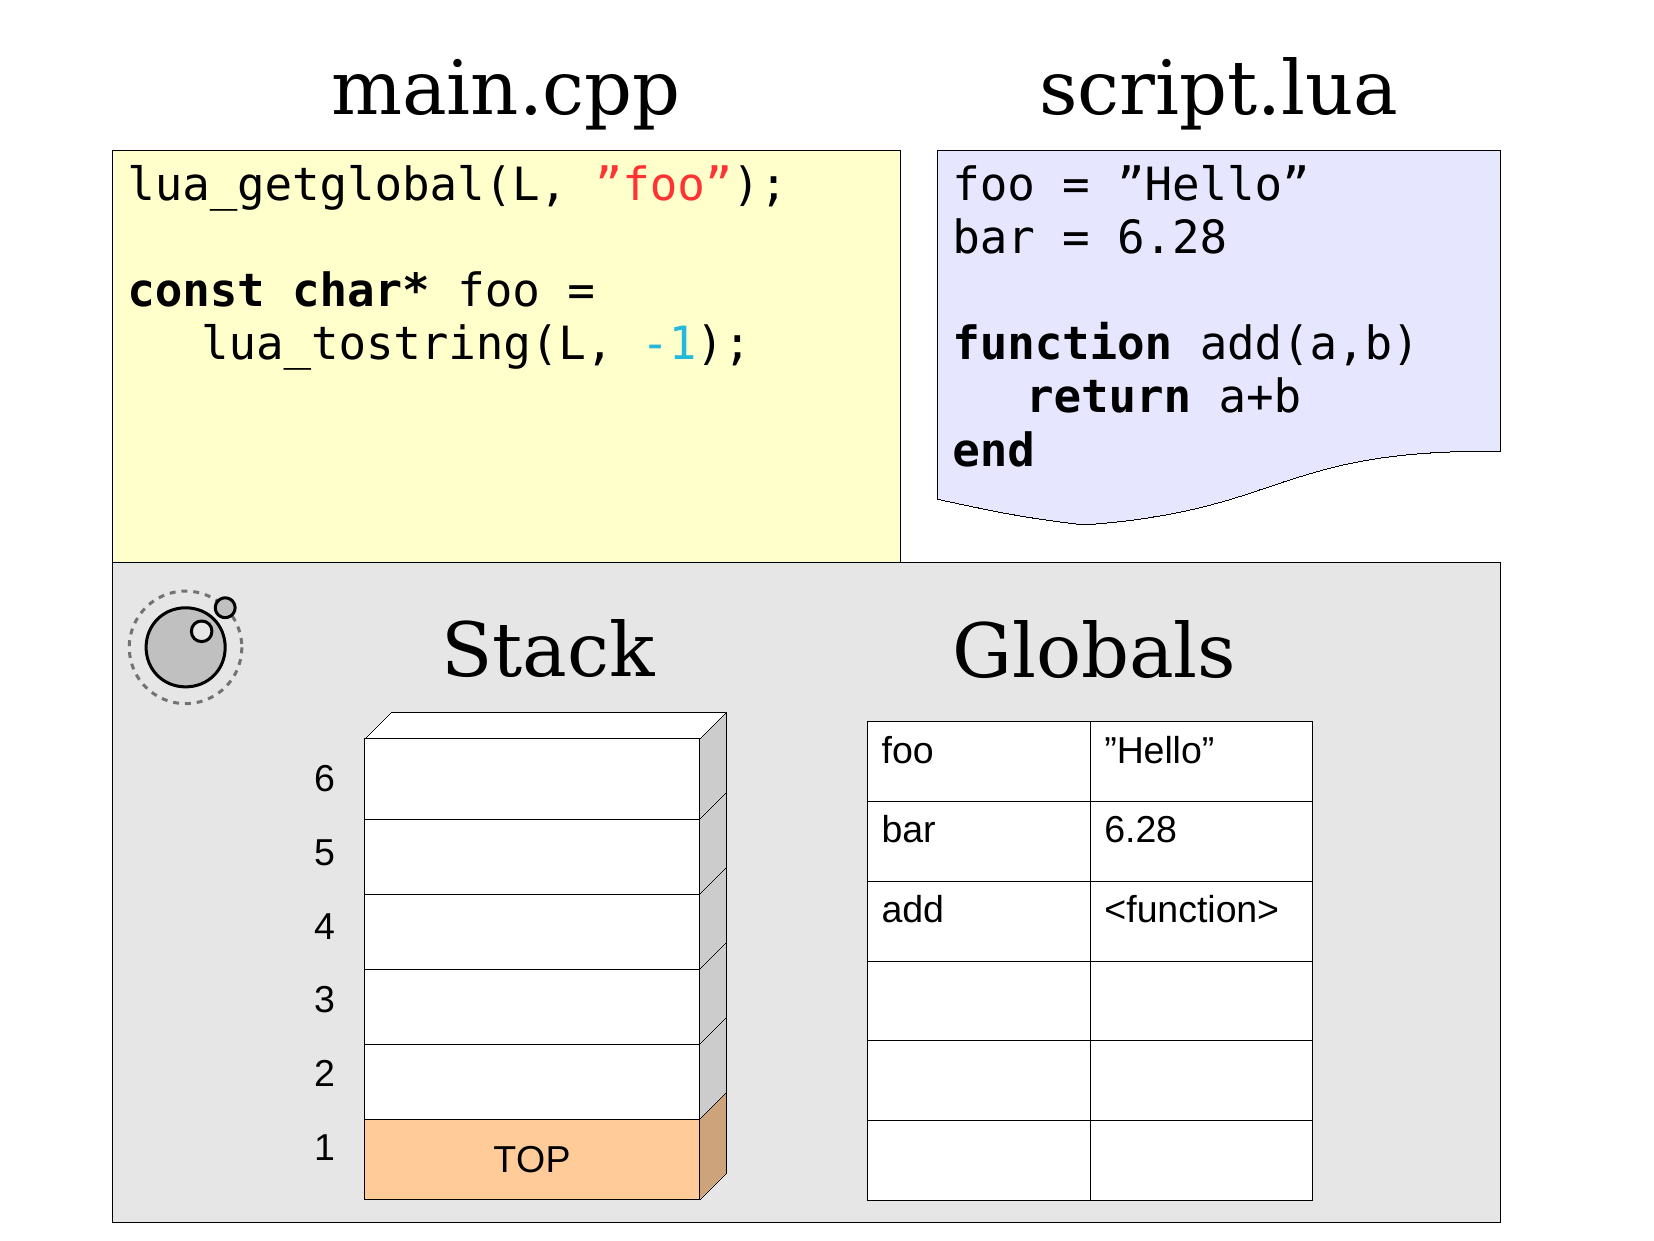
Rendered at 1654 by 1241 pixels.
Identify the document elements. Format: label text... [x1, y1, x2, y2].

table_cell 4 [300, 898, 364, 971]
table_cell [868, 1041, 1090, 1120]
table_cell [709, 1119, 787, 1192]
text_box lua_getglobal(L, ”foo”); const char* foo = lua_tostring(L, -1); [112, 150, 901, 563]
table_cell 2 [300, 1046, 364, 1118]
text_box foo = ”Hello” bar = 6.28 function add(a,b) return a+b end [937, 150, 1501, 525]
table_cell add [868, 882, 1090, 961]
text_box Stack [426, 599, 670, 702]
table_cell [1091, 962, 1312, 1040]
table_cell [868, 962, 1090, 1040]
table_cell 5 [300, 825, 364, 897]
table_cell <function> [1091, 882, 1312, 961]
text_box [112, 562, 1501, 1223]
table_cell [1091, 1041, 1312, 1120]
table_header ”Hello” [1091, 722, 1312, 801]
text_box Globals [937, 600, 1252, 713]
table_cell 3 [300, 972, 364, 1045]
text_box script.lua [937, 37, 1501, 140]
table_header 6 [300, 751, 364, 824]
table_cell [1091, 1121, 1312, 1200]
table_cell [727, 898, 787, 971]
table_cell bar [868, 802, 1090, 881]
table_header foo [868, 722, 1090, 801]
table_cell [727, 825, 787, 897]
table_cell 6.28 [1091, 802, 1312, 881]
text_box main.cpp [112, 37, 901, 140]
table_cell 1 [300, 1119, 364, 1192]
text_box TOP [364, 1120, 699, 1200]
table_cell [727, 1046, 787, 1118]
table_cell [868, 1121, 1090, 1200]
table_cell [727, 972, 787, 1045]
table_header [727, 751, 787, 824]
